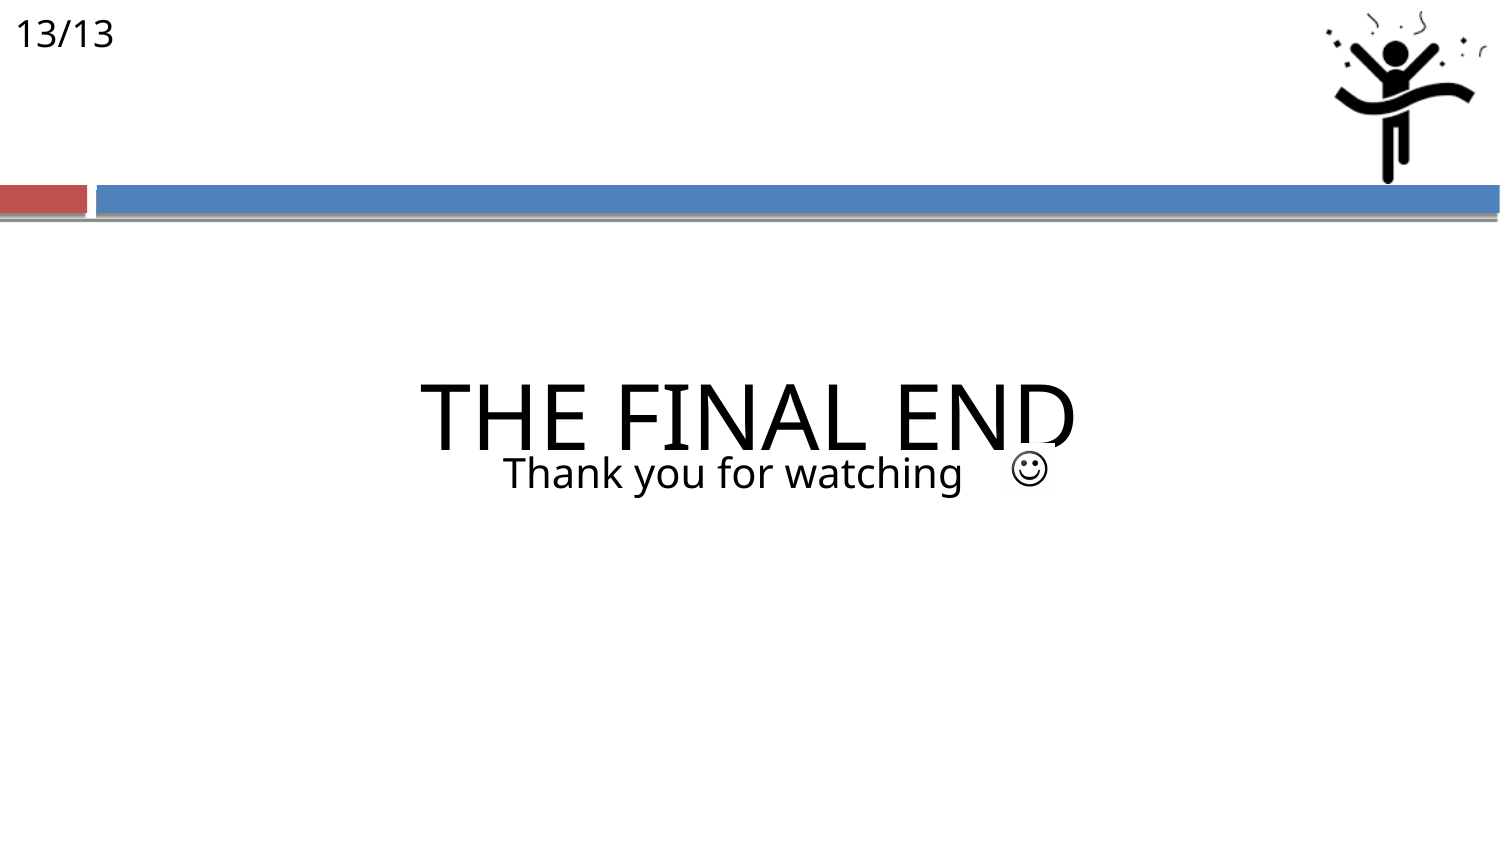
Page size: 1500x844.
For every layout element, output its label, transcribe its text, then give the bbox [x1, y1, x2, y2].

picture [1004, 443, 1055, 494]
text_box Thank you for watching [462, 436, 1016, 500]
text_box 13/13 [0, 0, 151, 64]
picture [1320, 11, 1493, 185]
text_box THE FINAL END [405, 344, 1096, 460]
